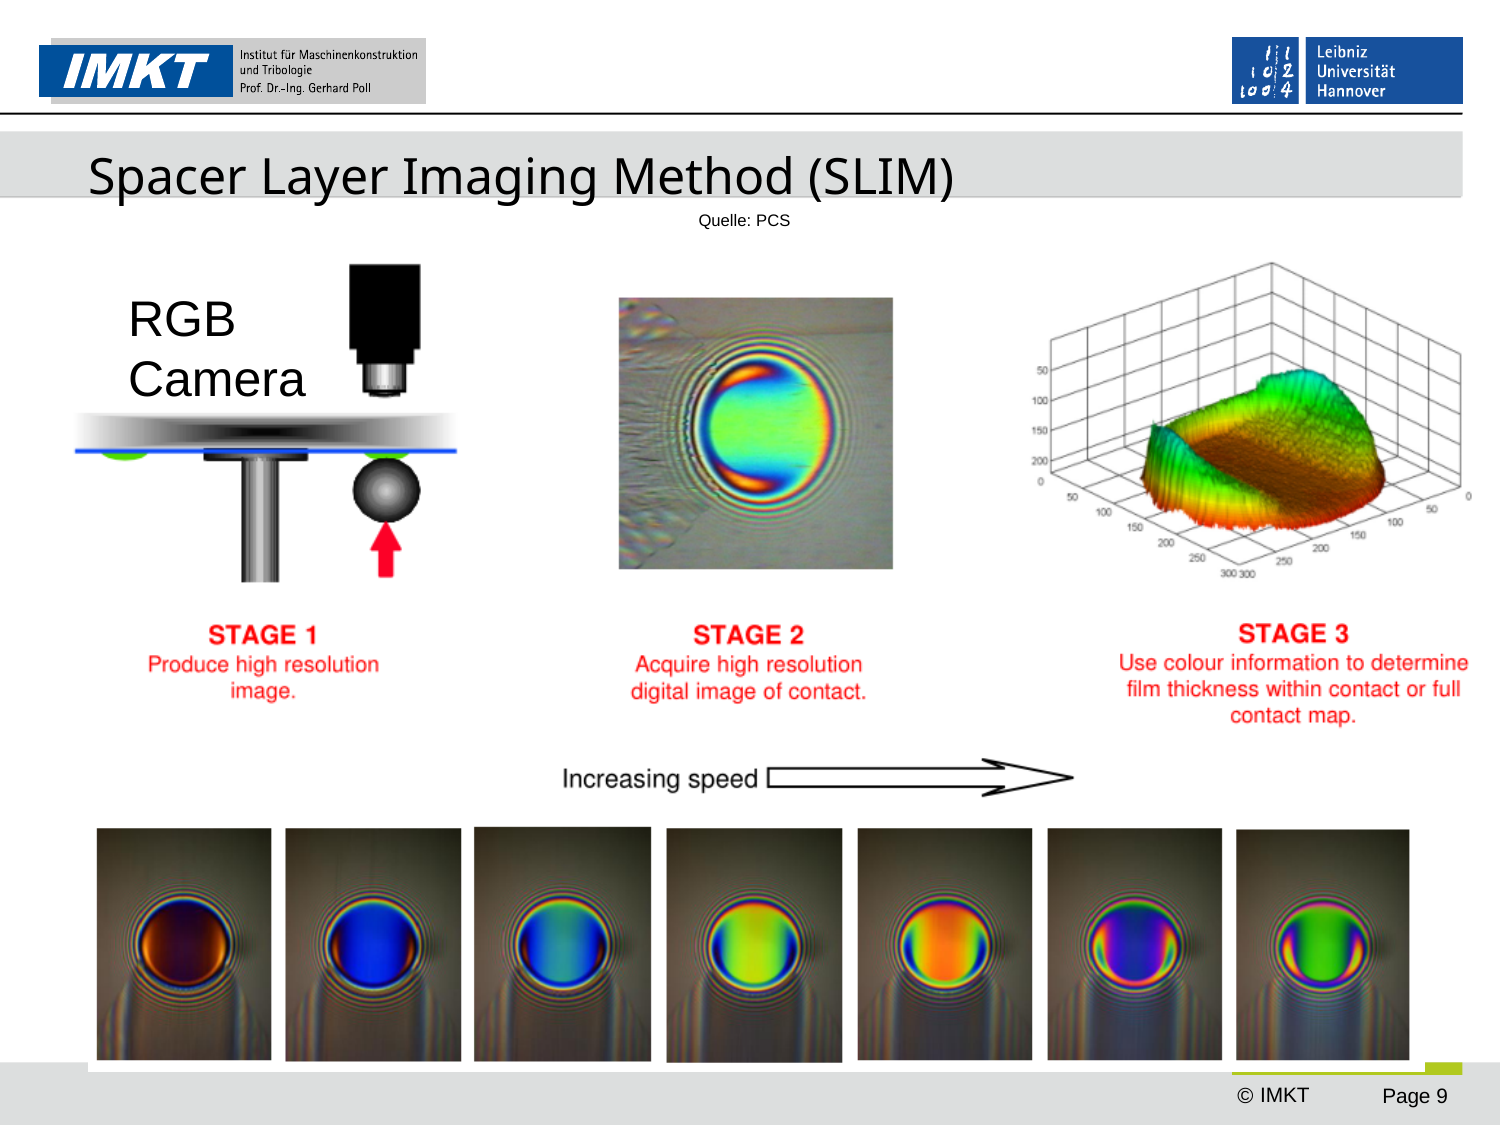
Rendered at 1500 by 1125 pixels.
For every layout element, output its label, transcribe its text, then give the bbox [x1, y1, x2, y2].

picture [1232, 37, 1463, 104]
text_box Quelle: PCS [683, 202, 806, 237]
text_box RGB Camera [113, 278, 321, 414]
picture [7, 219, 1482, 1072]
title Spacer Layer Imaging Method (SLIM) [73, 137, 1424, 219]
